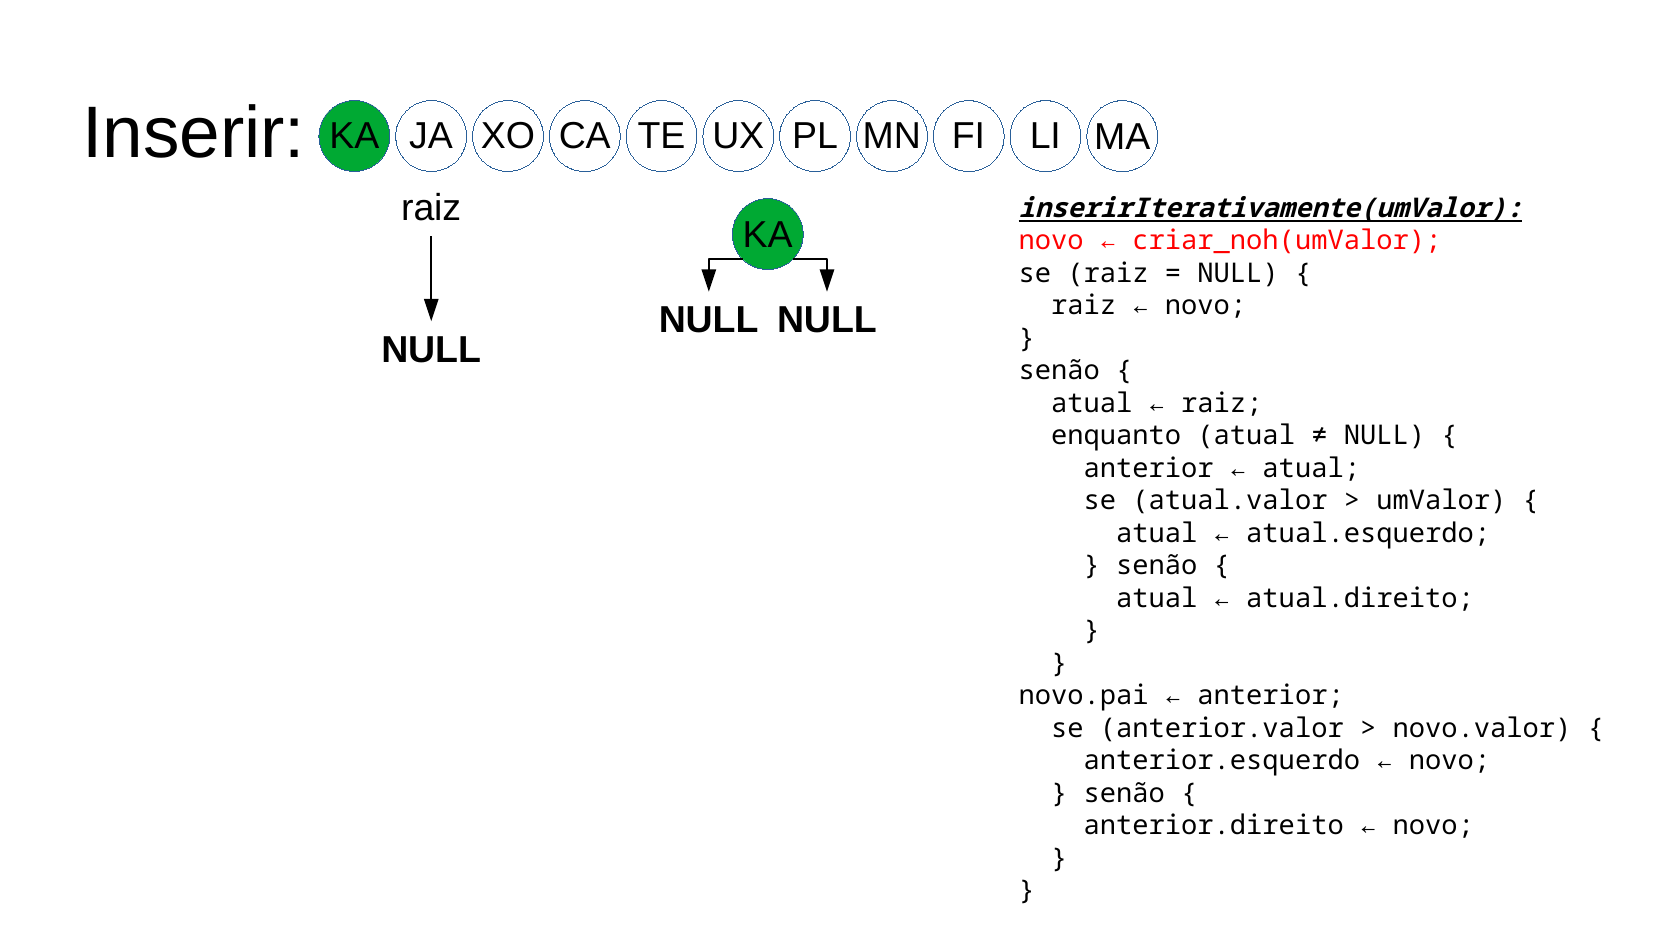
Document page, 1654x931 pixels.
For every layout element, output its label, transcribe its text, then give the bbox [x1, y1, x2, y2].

text_box NULL [762, 291, 892, 349]
text_box MA [1086, 100, 1158, 172]
text_box JA [395, 100, 467, 172]
text_box PL [784, 100, 851, 172]
text_box [744, 118, 786, 206]
text_box UX [702, 100, 769, 172]
text_box MN [856, 100, 928, 172]
text_box KA [318, 100, 390, 172]
text_box KA [732, 198, 804, 270]
title Inserir: [82, 54, 1571, 211]
text_box XO [472, 100, 544, 172]
text_box NULL [366, 321, 497, 378]
text_box inserirIterativamente(umValor): novo ← criar_noh(umValor); se (raiz = NULL) { raiz ← novo; } senão { atual ← raiz; enquanto (atual ≠ NULL) { anterior ← atual; se (atual.valor > umValor) { atual ← atual.esquerdo; } senão { atual ← atual.direito; } } novo.pai ← anterior; se (anterior.valor > novo.valor) { anterior.esquerdo ← novo; } senão { anterior.direito ← novo; } } [1003, 182, 1654, 931]
text_box CA [549, 100, 621, 172]
text_box LI [1010, 100, 1081, 172]
text_box NULL [644, 291, 762, 349]
text_box raiz [386, 179, 477, 237]
text_box FI [933, 100, 1005, 172]
text_box TE [626, 100, 697, 172]
